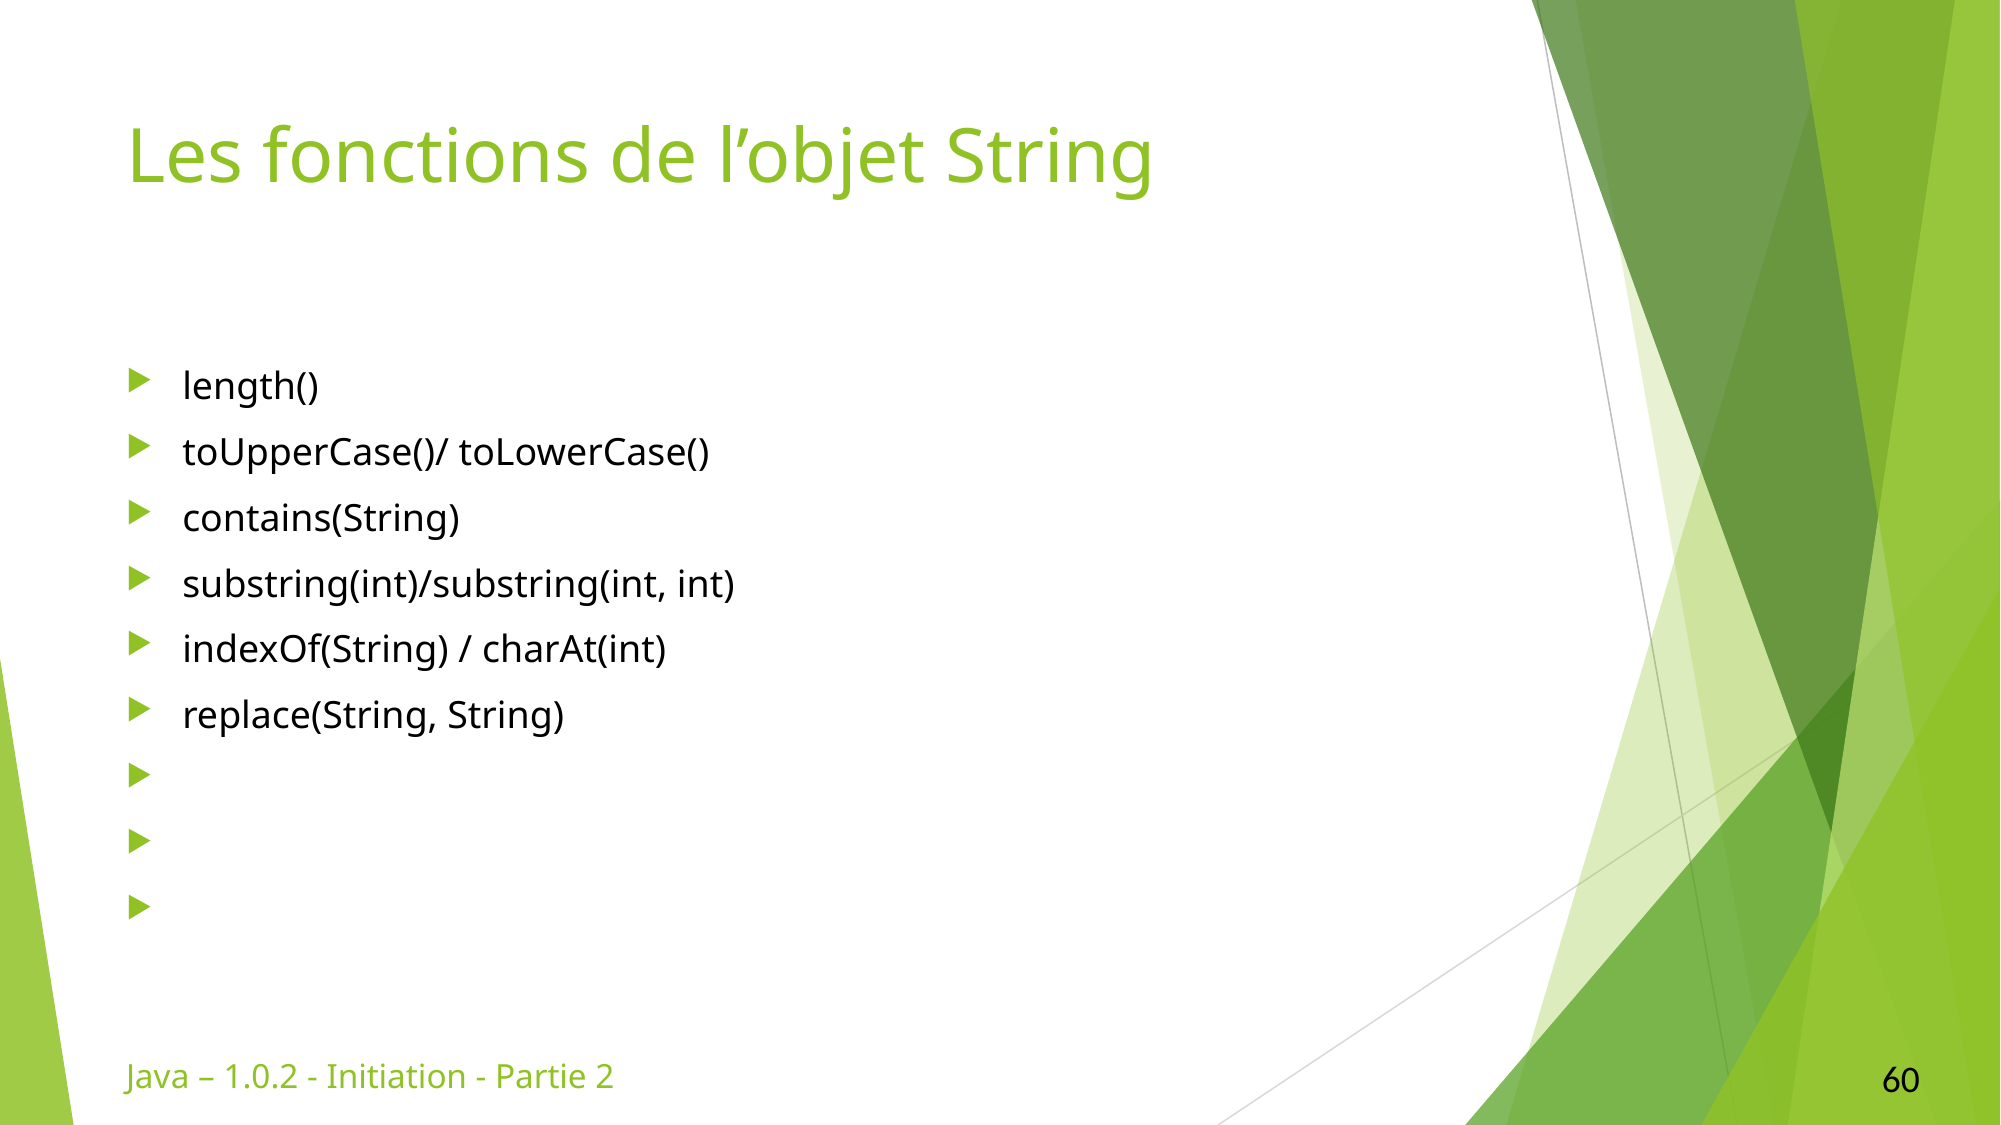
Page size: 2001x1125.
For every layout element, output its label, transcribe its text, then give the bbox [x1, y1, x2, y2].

list length() toUpperCase()/ toLowerCase() contains(String) substring(int)/substring(int, int) indexOf(String) / charAt(int) replace(String, String) [111, 354, 1522, 992]
text_box Java – 1.0.2 - Initiation - Partie 2 [111, 1047, 1094, 1109]
title Les fonctions de l’objet String [111, 99, 1522, 317]
text_box [1866, 1047, 1979, 1108]
